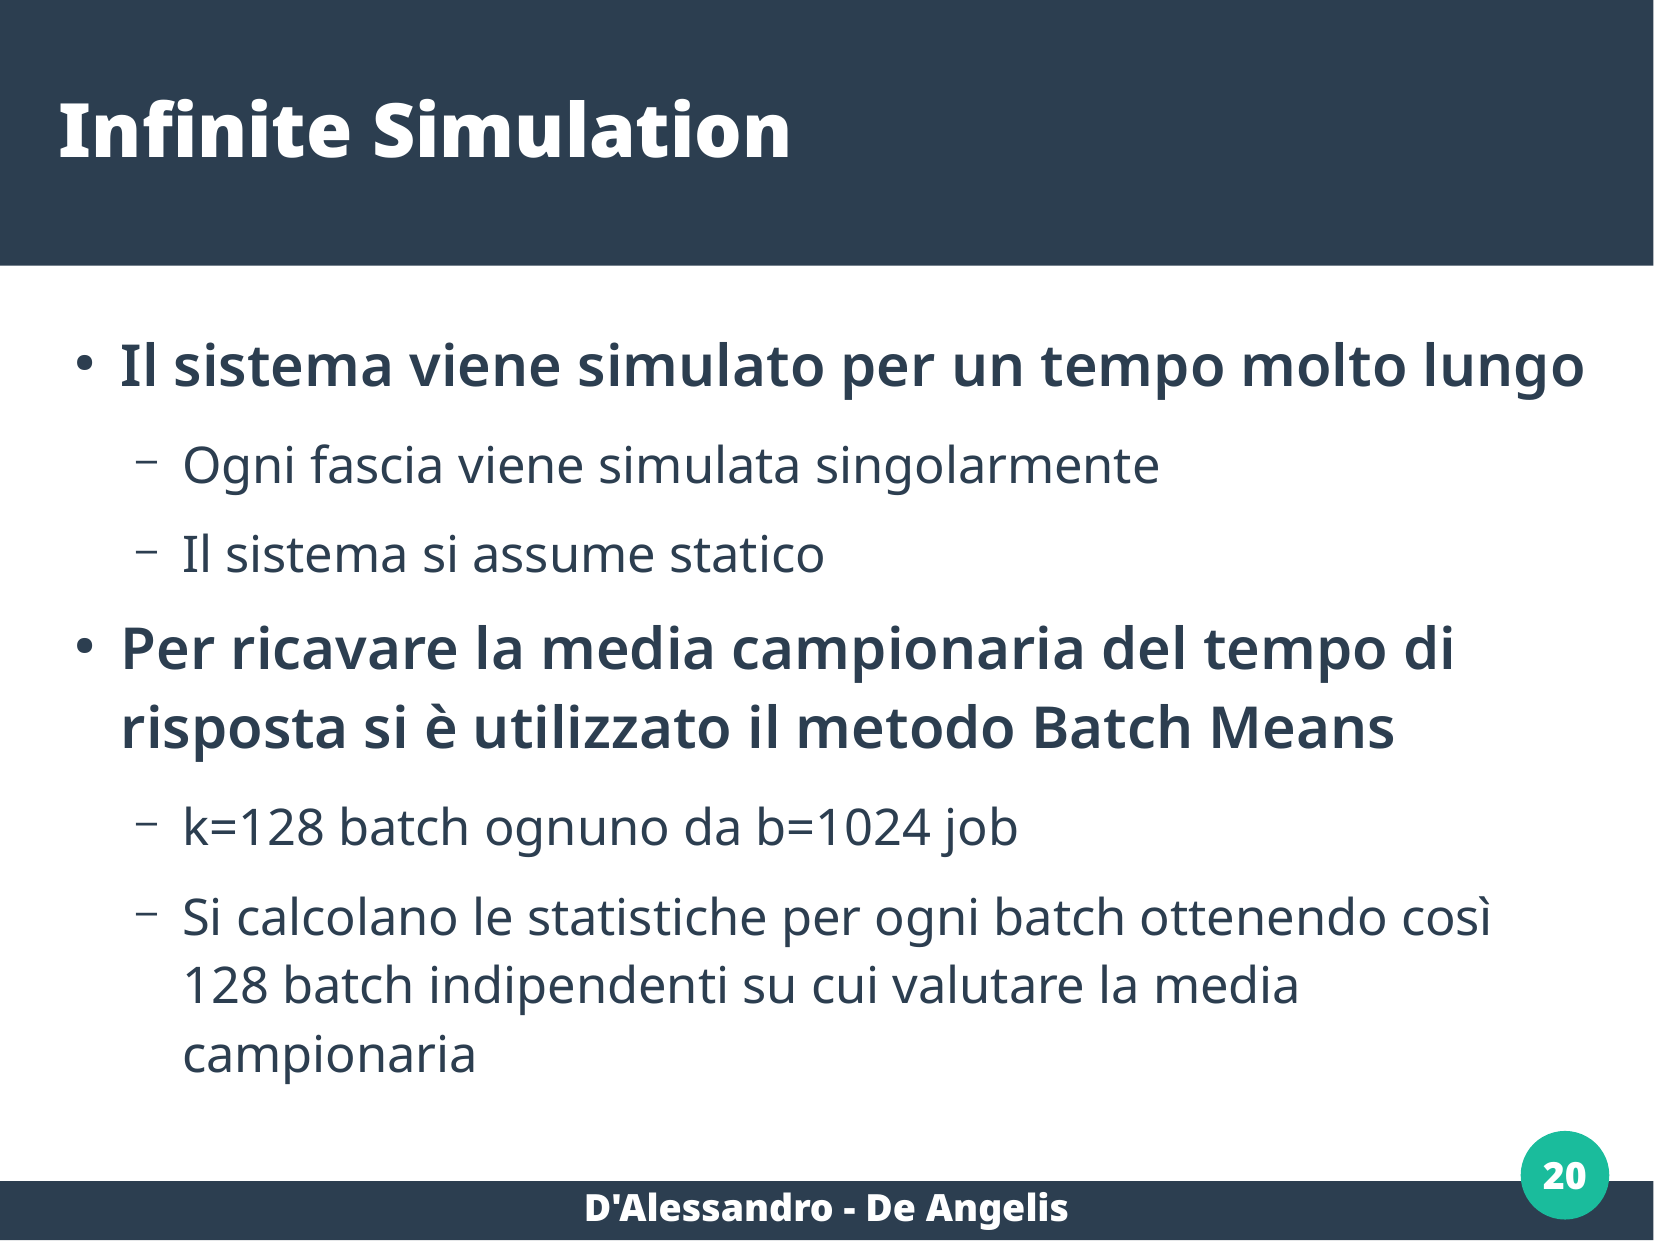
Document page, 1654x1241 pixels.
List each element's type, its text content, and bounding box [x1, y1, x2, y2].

title Infinite Simulation [59, 49, 1595, 207]
list Il sistema viene simulato per un tempo molto lungo Ogni fascia viene simulata singolarmente Il sistema si assume statico Per ricavare la media campionaria del tempo di risposta si è utilizzato il metodo Batch Means k=128 batch ognuno da b=1024 job Si calcolano le statistiche per ogni batch ottenendo così 128 batch indipendenti su cui valutare la media campionaria [59, 324, 1595, 1152]
